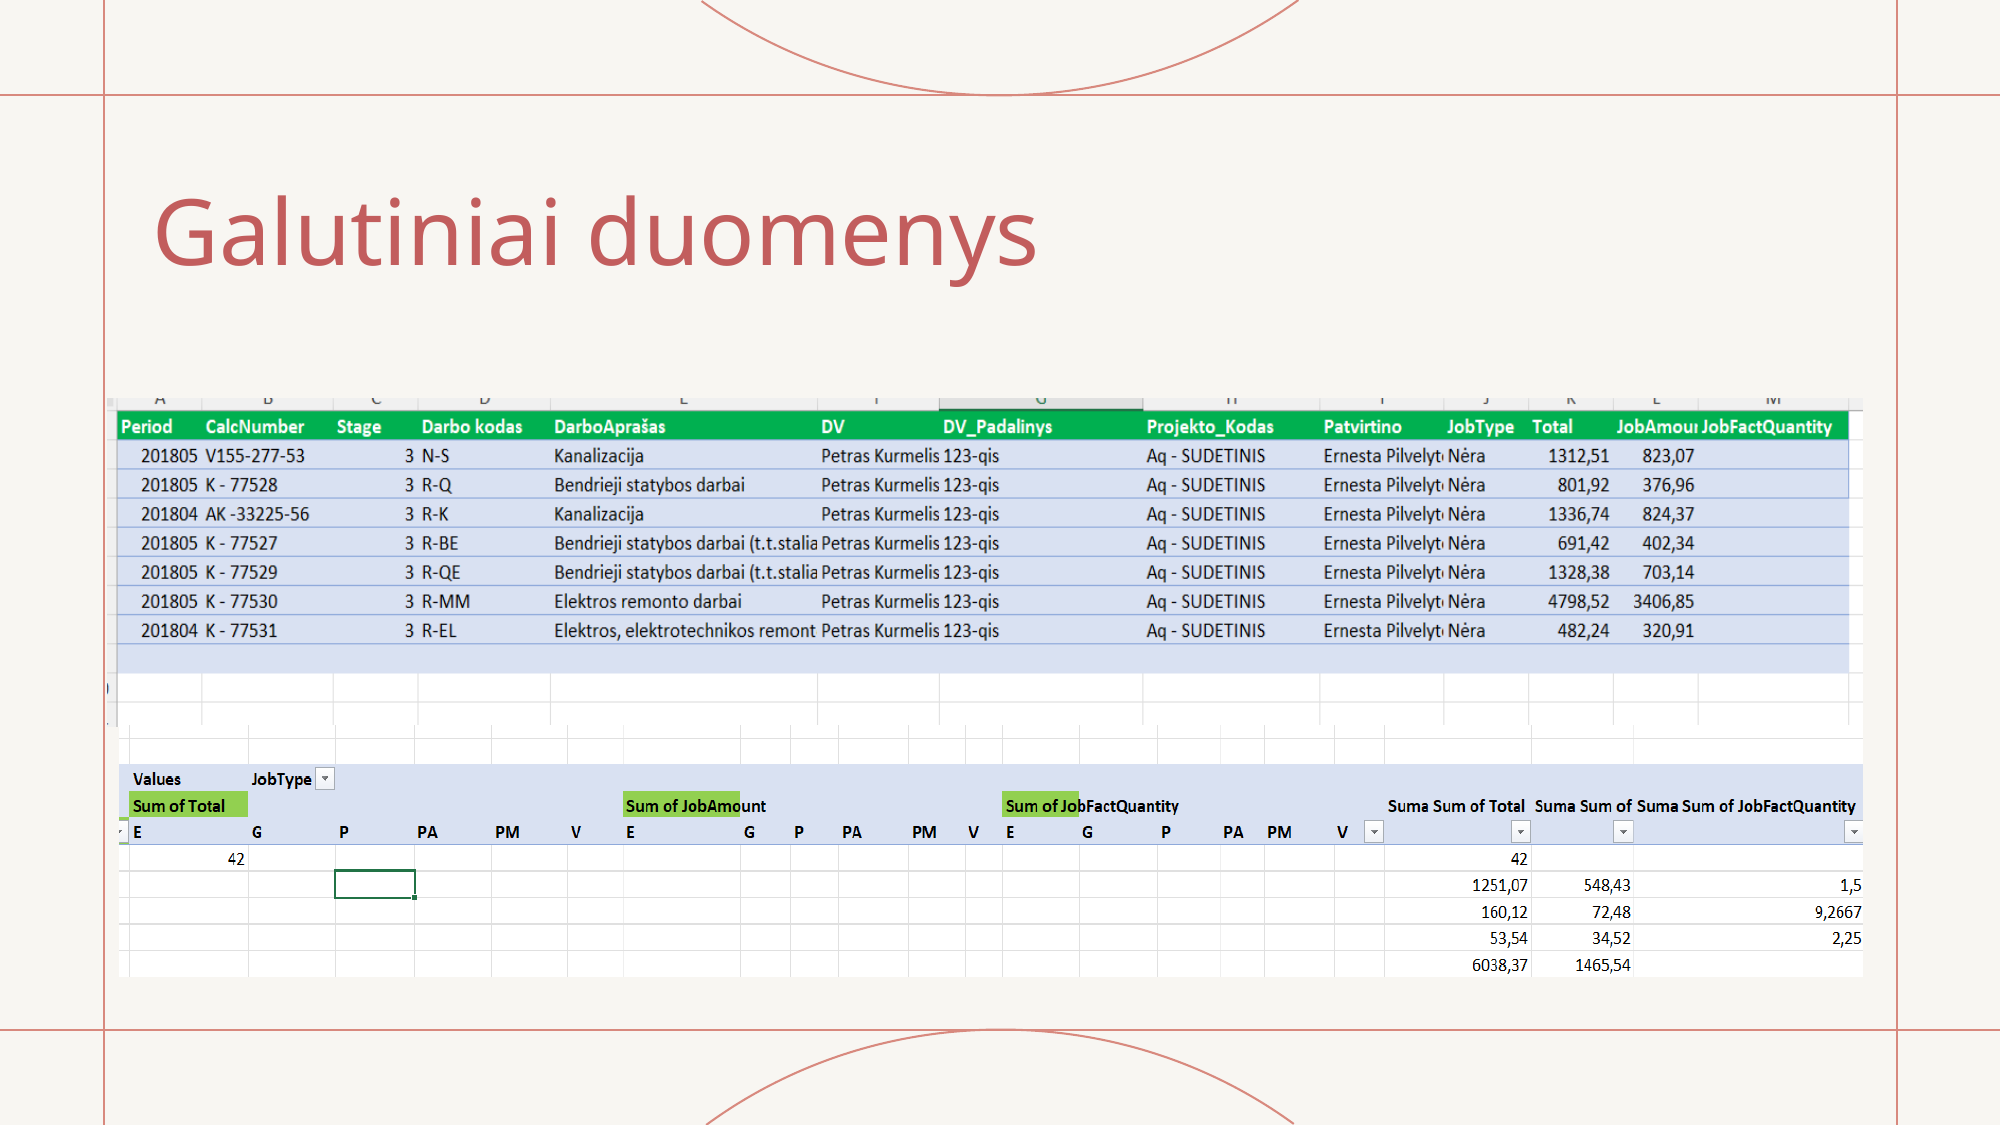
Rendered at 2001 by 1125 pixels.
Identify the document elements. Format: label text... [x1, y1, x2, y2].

picture [107, 398, 1863, 977]
title Galutiniai duomenys [137, 120, 1863, 338]
